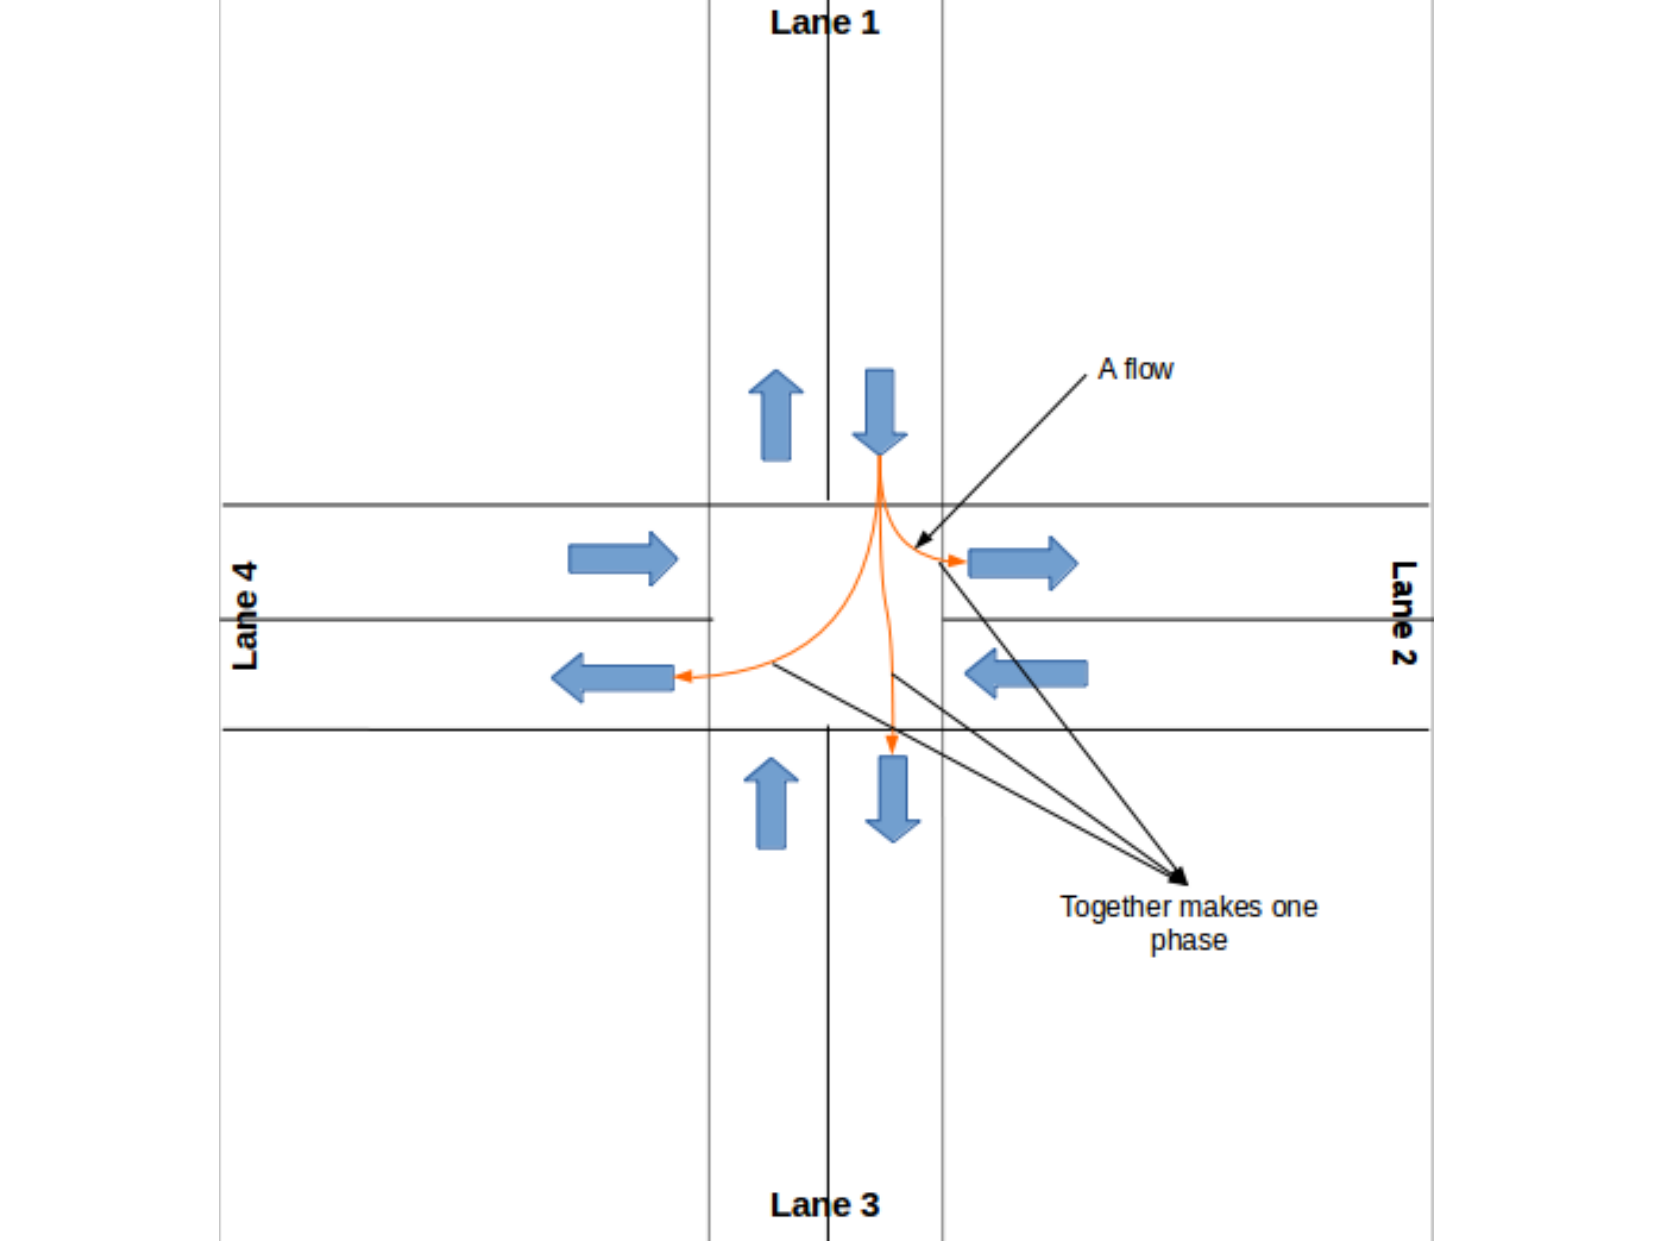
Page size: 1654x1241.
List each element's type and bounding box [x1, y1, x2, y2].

picture [219, 0, 1434, 1241]
